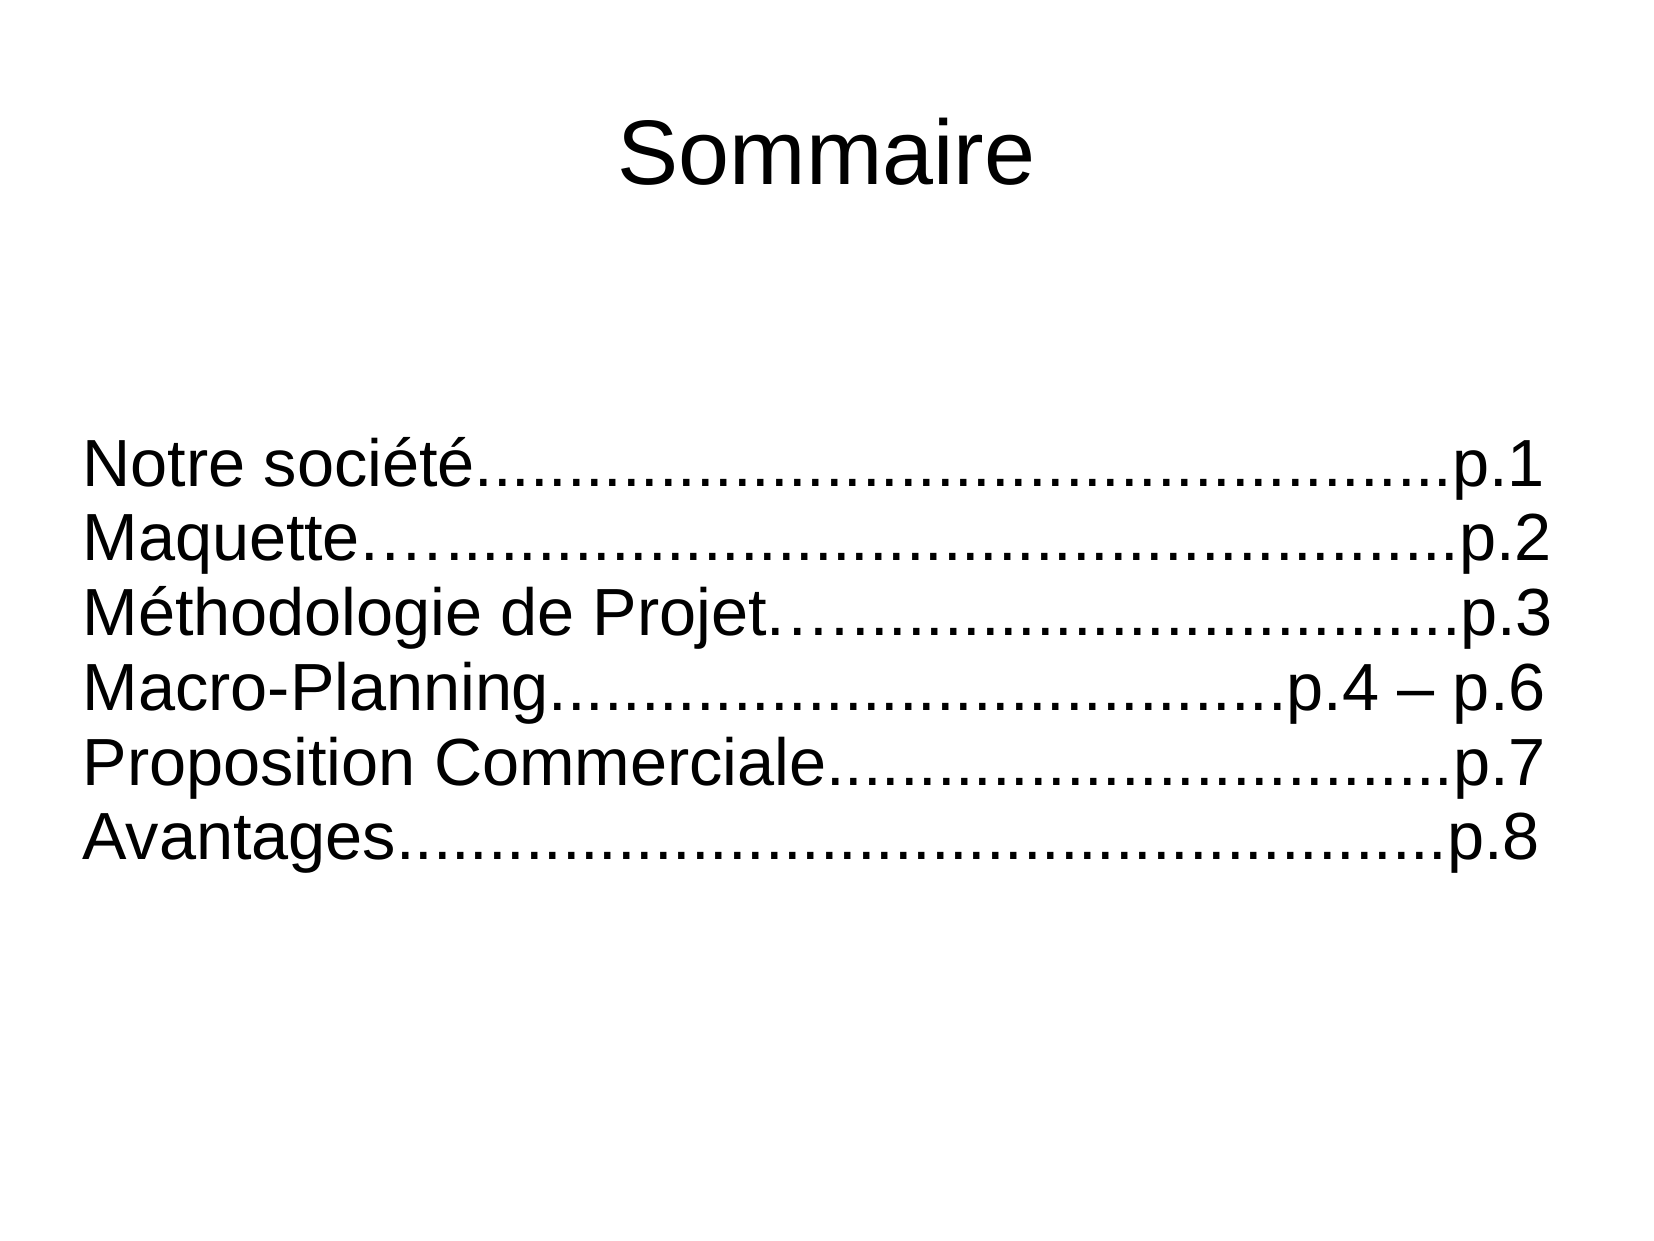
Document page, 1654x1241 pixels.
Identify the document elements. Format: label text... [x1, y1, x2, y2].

subtitle Notre société.....................................................p.1 Maquette.….......................................................p.2 Méthodologie de Projet.….................................p.3 Macro-Planning........................................p.4 – p.6 Proposition Commerciale..................................p.7 Avantages.........................................................p.8 [82, 290, 1571, 1010]
title Sommaire [82, 49, 1571, 257]
